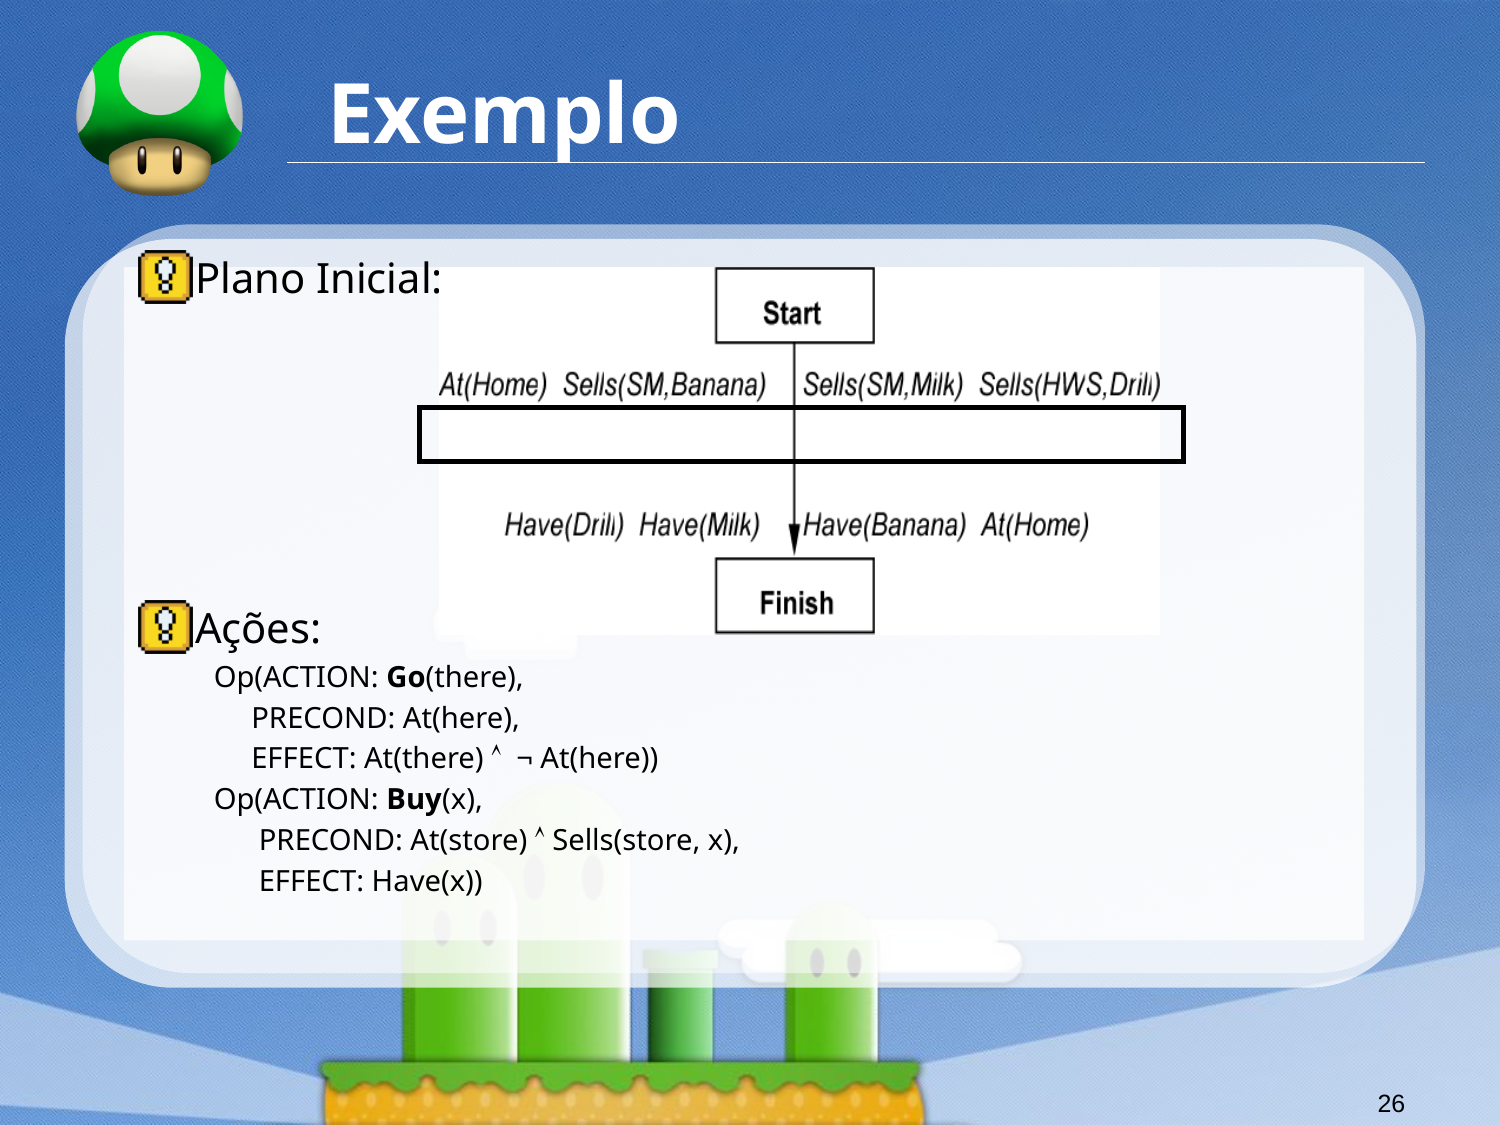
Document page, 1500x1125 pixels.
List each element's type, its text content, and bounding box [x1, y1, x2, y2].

slide_number 32 [1362, 1050, 1500, 1125]
title Exemplo [312, 37, 1425, 183]
picture [0, 0, 1500, 1125]
list Plano Inicial: Ações: Op(ACTION: Go(there), PRECOND: At(here), EFFECT: At(there)  ¬ At(here)) Op(ACTION: Buy(x), PRECOND: At(store)  Sells(store, x), EFFECT: Have(x)) [123, 267, 1365, 941]
